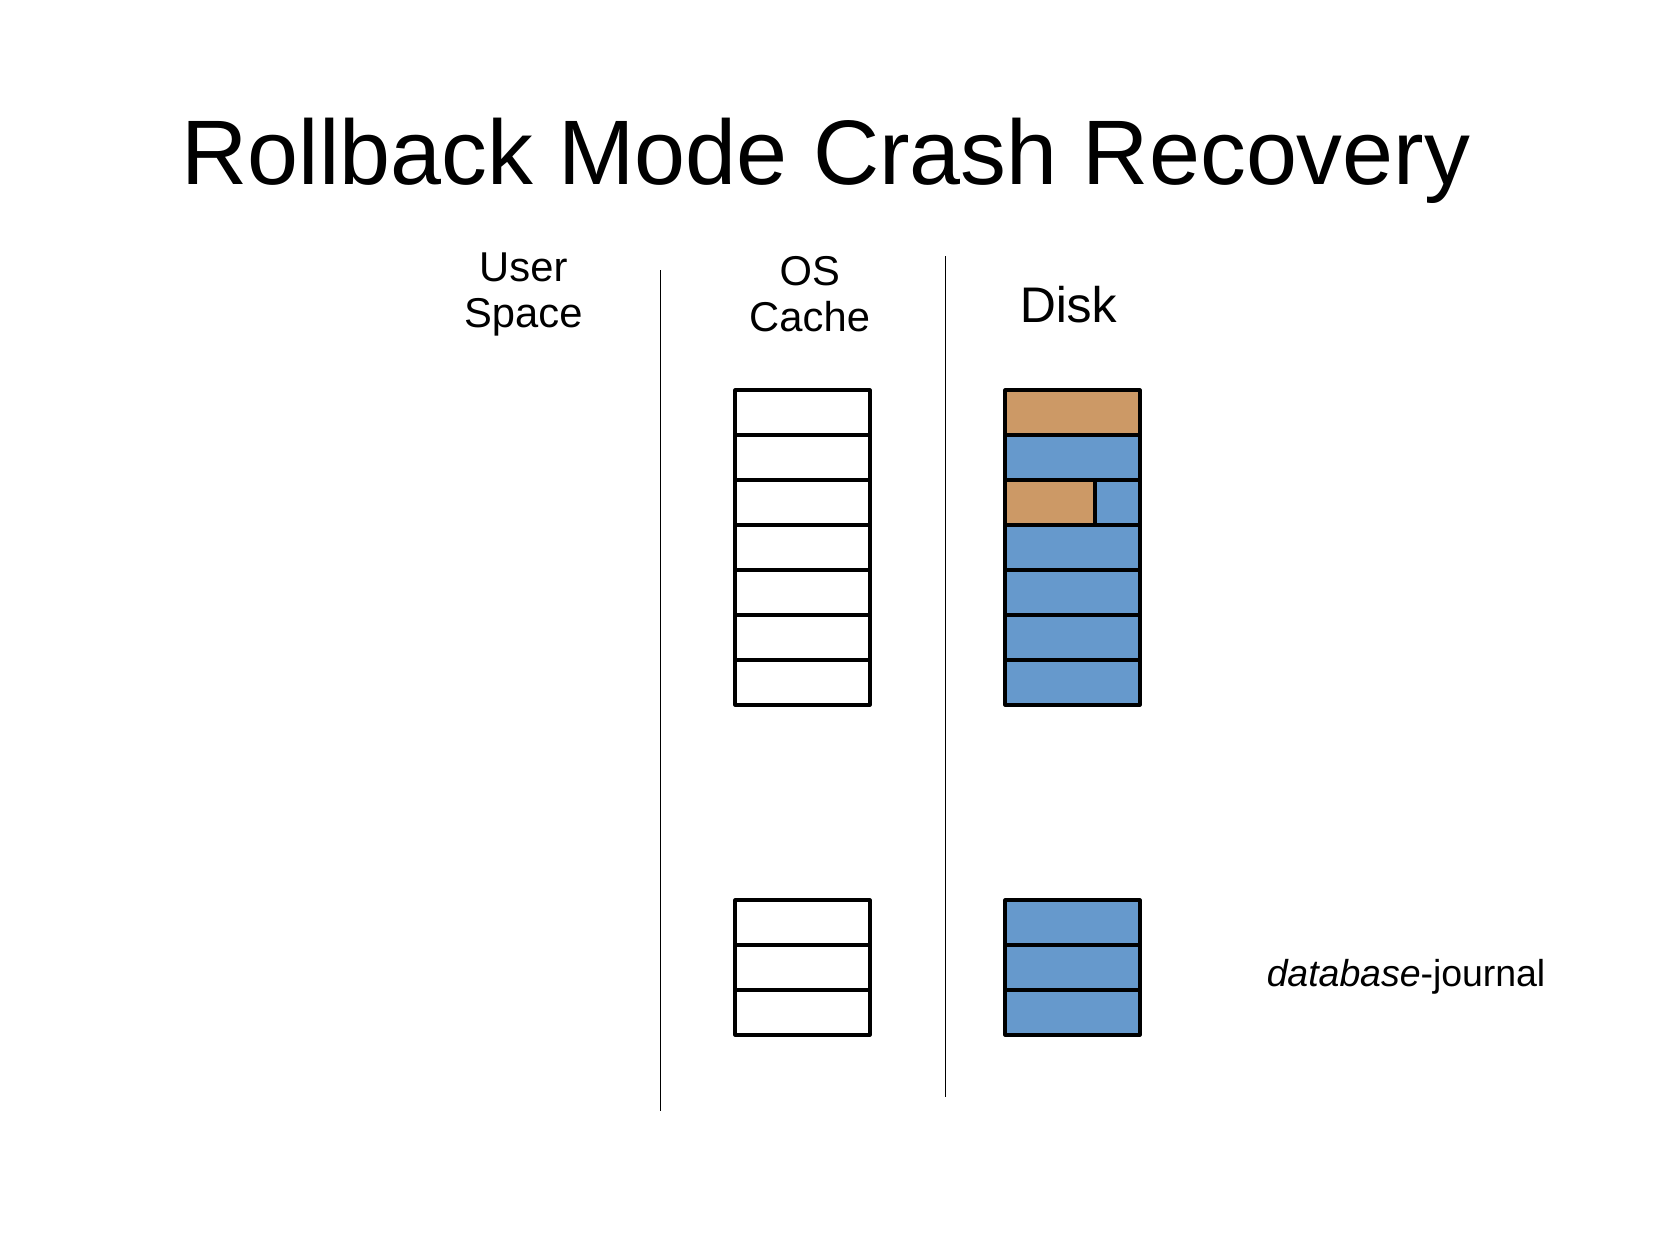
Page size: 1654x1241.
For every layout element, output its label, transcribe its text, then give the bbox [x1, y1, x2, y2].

text_box [735, 390, 871, 706]
text_box [1005, 390, 1141, 706]
text_box database-journal [1252, 945, 1561, 1002]
text_box [1005, 900, 1141, 1036]
text_box User Space [449, 236, 616, 346]
text_box Disk [1005, 270, 1132, 342]
text_box [735, 900, 871, 1036]
text_box OS Cache [734, 240, 901, 349]
title Rollback Mode Crash Recovery [82, 49, 1571, 257]
